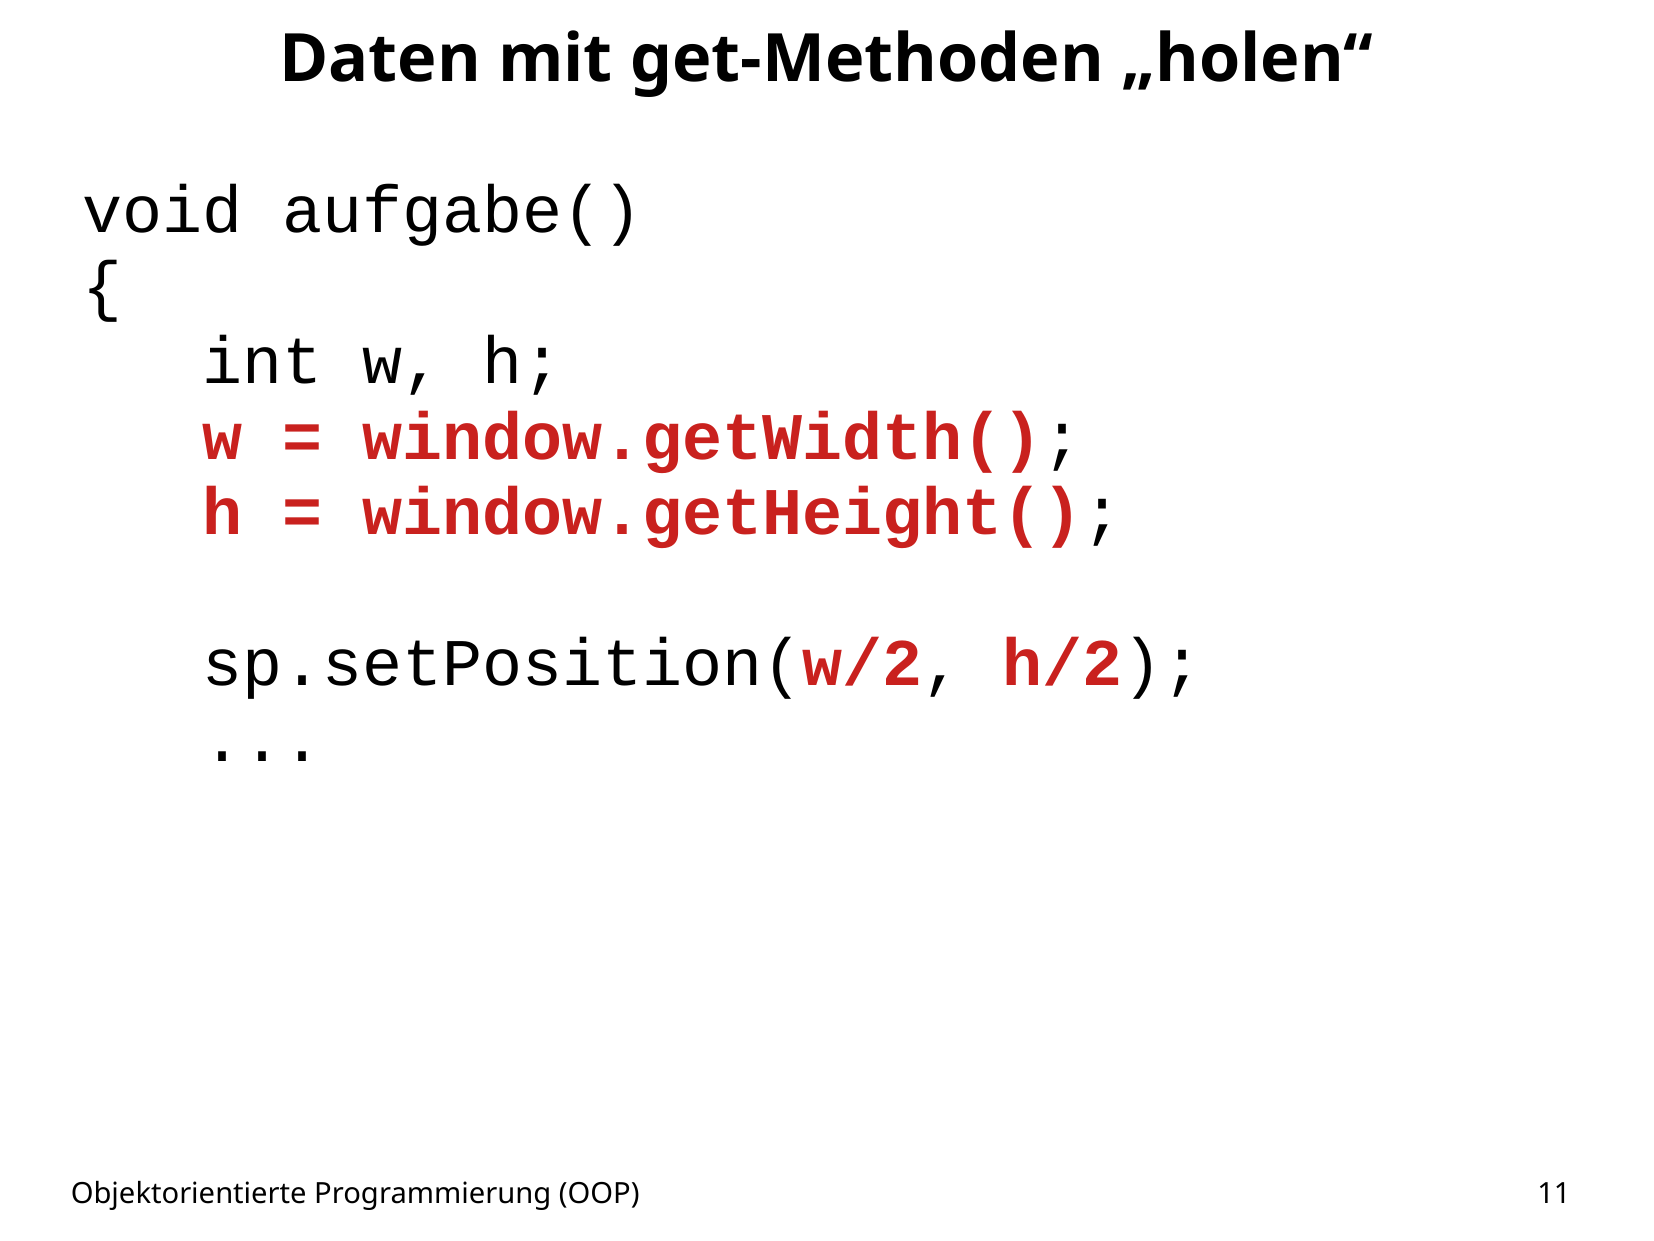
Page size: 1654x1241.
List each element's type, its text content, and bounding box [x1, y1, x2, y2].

title Daten mit get-Methoden „holen“ [0, 5, 1654, 107]
list void aufgabe() { int w, h; w = window.getWidth(); h = window.getHeight(); sp.setPosition(w/2, h/2); ... [82, 177, 1571, 1146]
